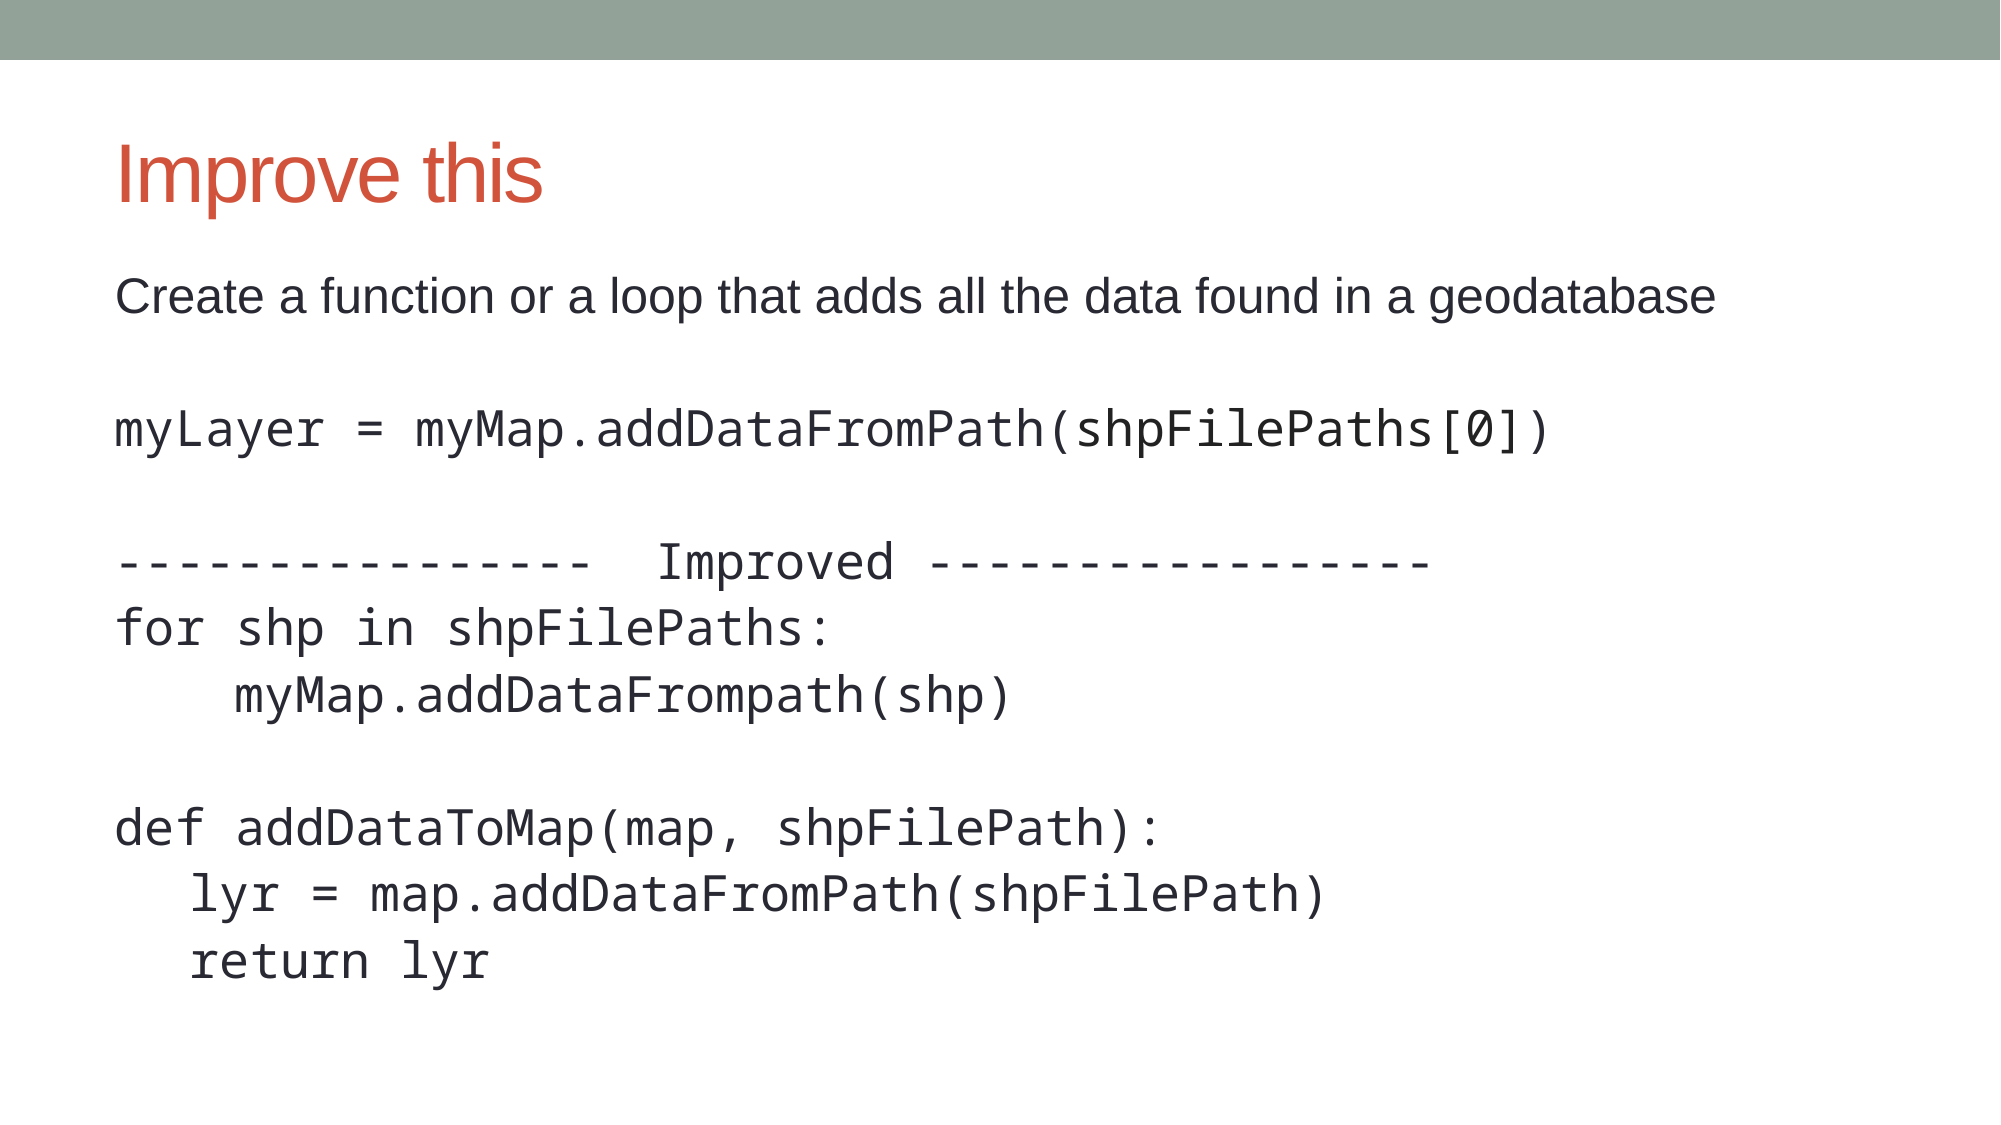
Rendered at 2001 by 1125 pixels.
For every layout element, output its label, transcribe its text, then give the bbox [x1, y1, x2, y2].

list Create a function or a loop that adds all the data found in a geodatabase myLayer = myMap.addDataFromPath(shpFilePaths[0]) ---------------- Improved ----------------- for shp in shpFilePaths: myMap.addDataFrompath(shp) def addDataToMap(map, shpFilePath): lyr = map.addDataFromPath(shpFilePath) return lyr [99, 262, 1900, 1063]
title Improve this [99, 87, 1900, 251]
